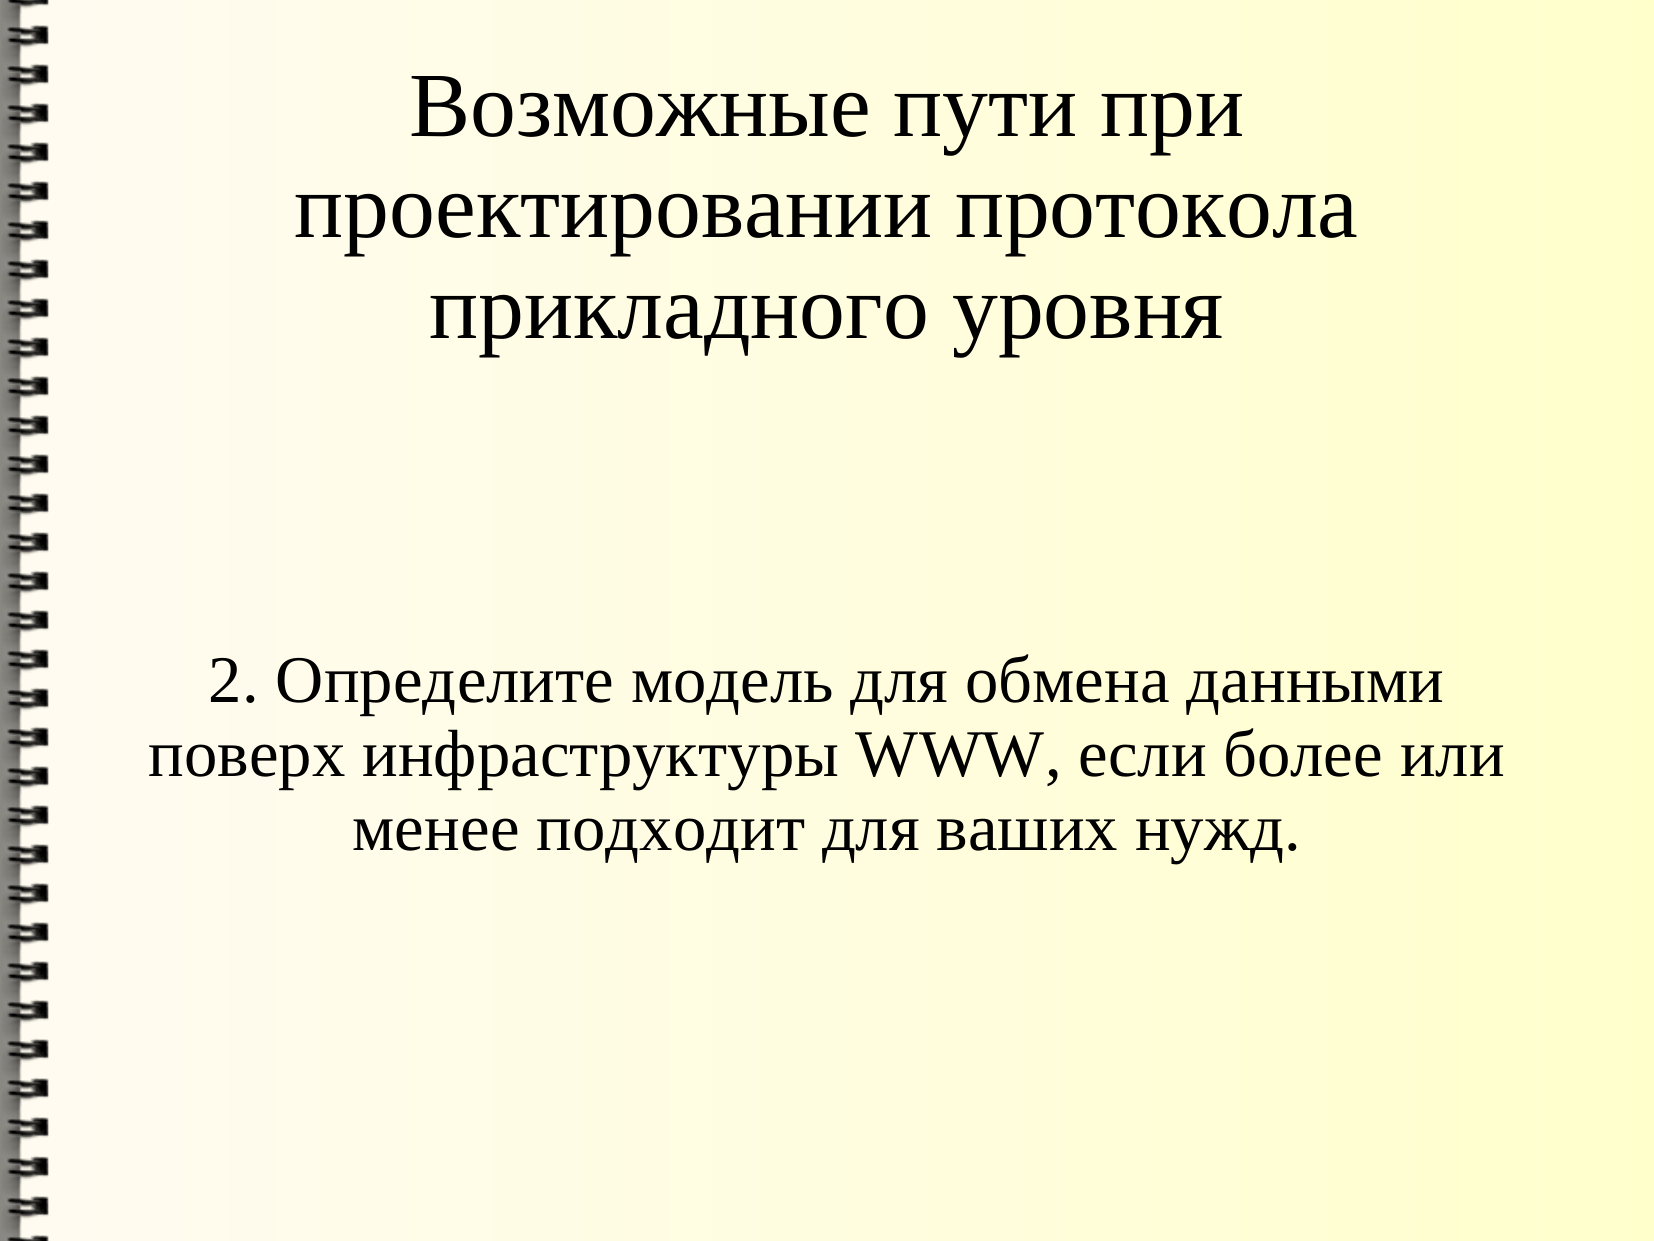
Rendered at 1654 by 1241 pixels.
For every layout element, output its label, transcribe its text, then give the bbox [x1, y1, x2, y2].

subtitle 2. Определите модель для обмена данными поверх инфраструктуры WWW, если более или менее подходит для ваших нужд. [121, 344, 1534, 1164]
title Возможные пути при проектировании протокола прикладного уровня [121, 54, 1534, 344]
picture [0, 0, 1654, 1241]
